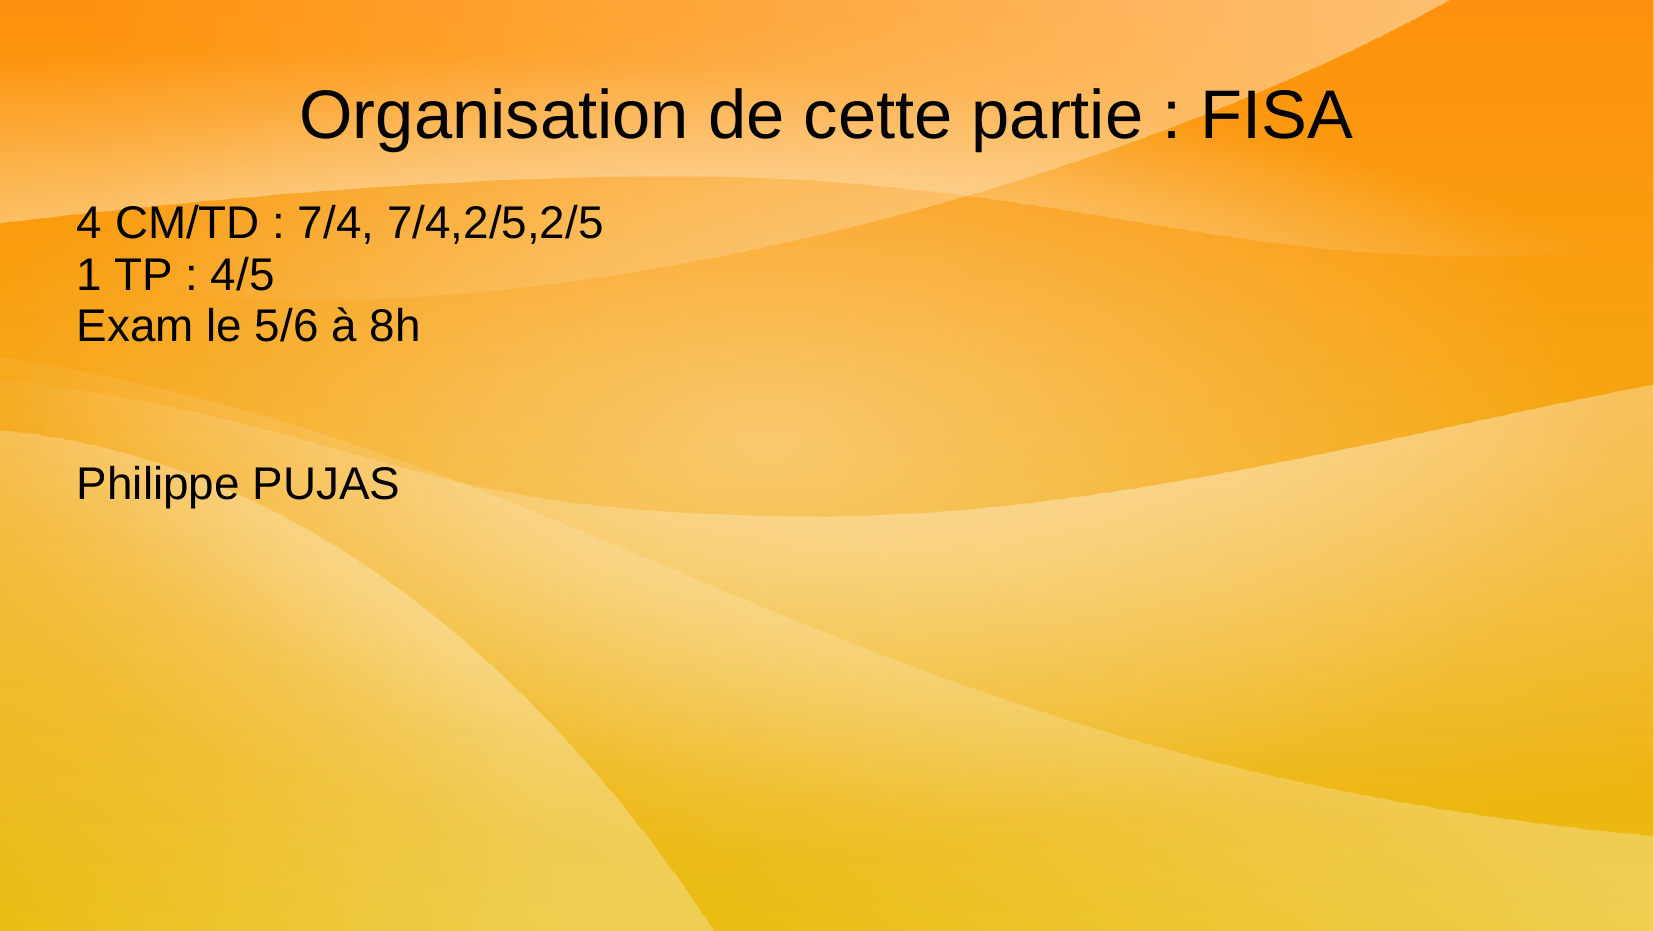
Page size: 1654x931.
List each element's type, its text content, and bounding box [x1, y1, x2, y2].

subtitle 4 CM/TD : 7/4, 7/4,2/5,2/5 1 TP : 4/5 Exam le 5/6 à 8h Philippe PUJAS [76, 197, 1565, 931]
picture [0, 0, 1654, 931]
title Organisation de cette partie : FISA [82, 37, 1571, 193]
